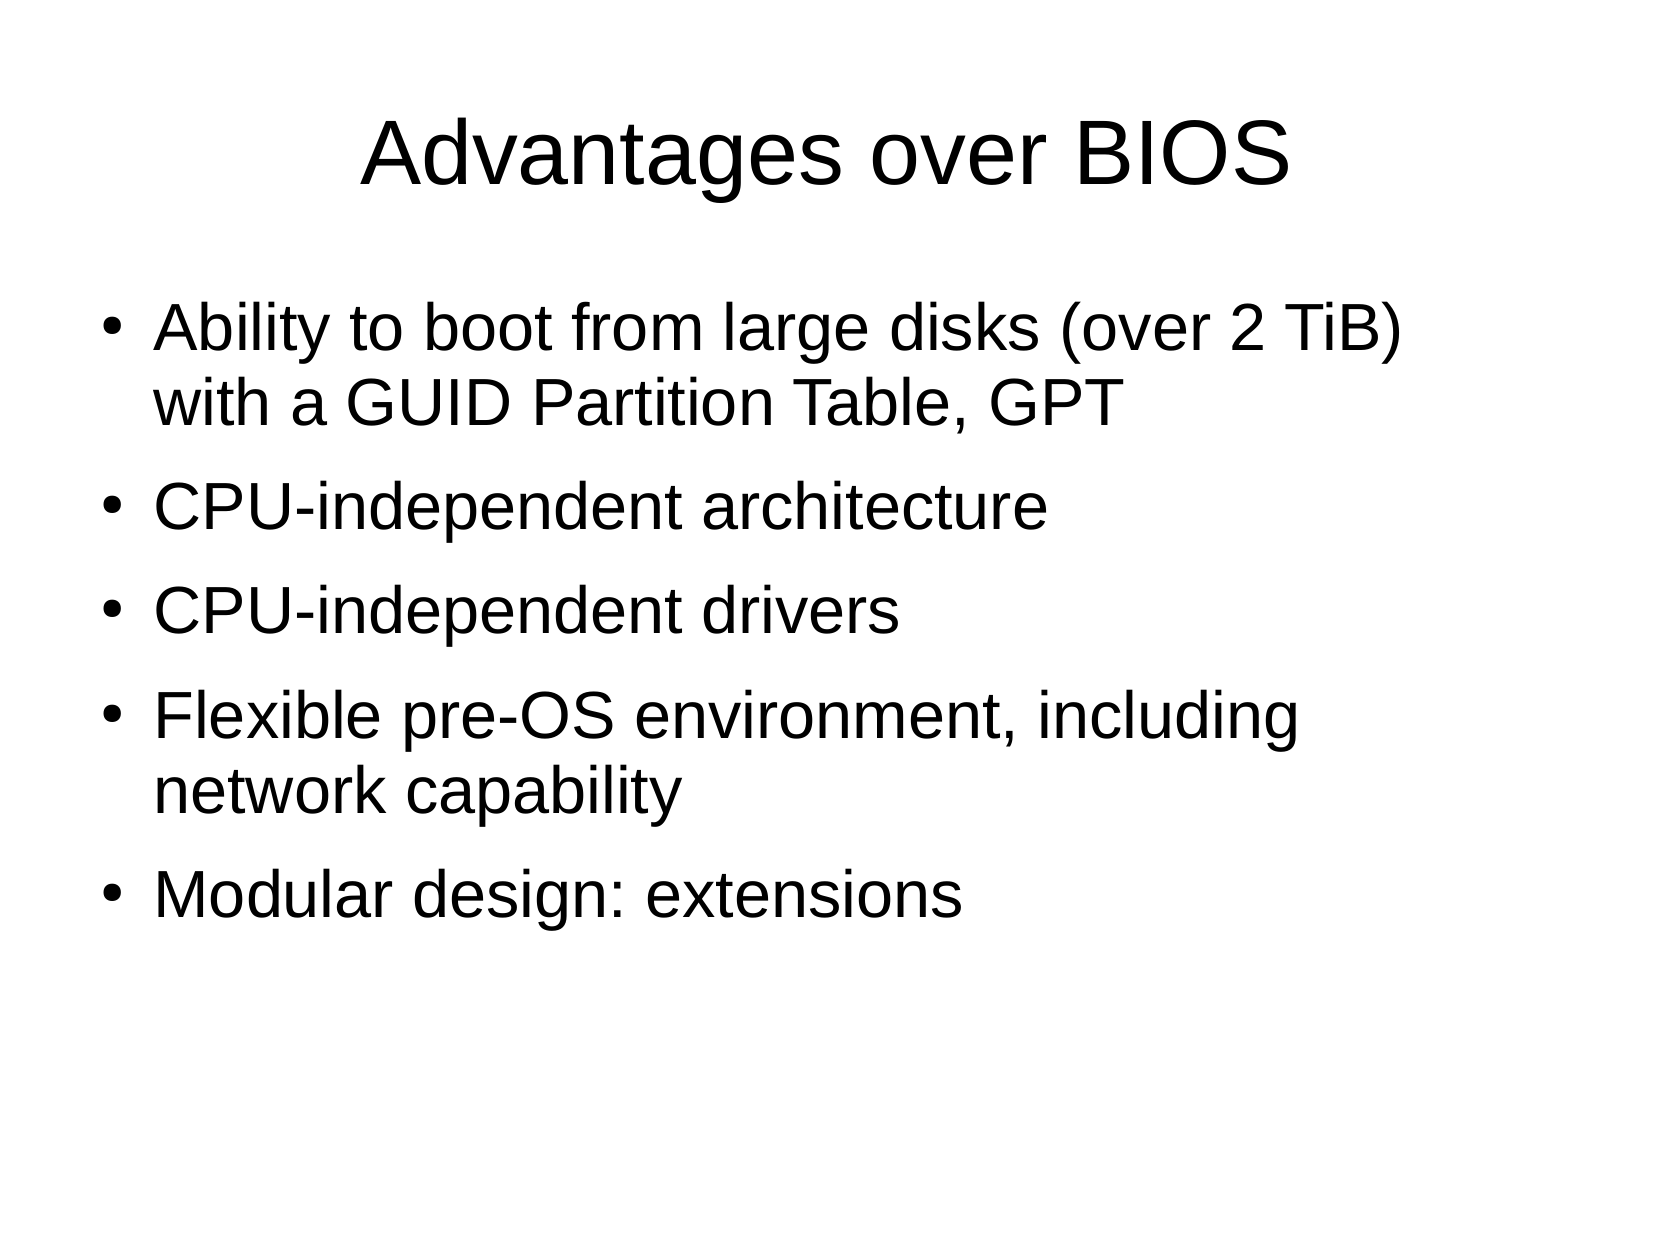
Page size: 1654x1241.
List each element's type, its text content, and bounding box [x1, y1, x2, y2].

title Advantages over BIOS [82, 49, 1571, 257]
list Ability to boot from large disks (over 2 TiB) with a GUID Partition Table, GPT CPU-independent architecture CPU-independent drivers Flexible pre-OS environment, including network capability Modular design: extensions [82, 290, 1538, 1010]
